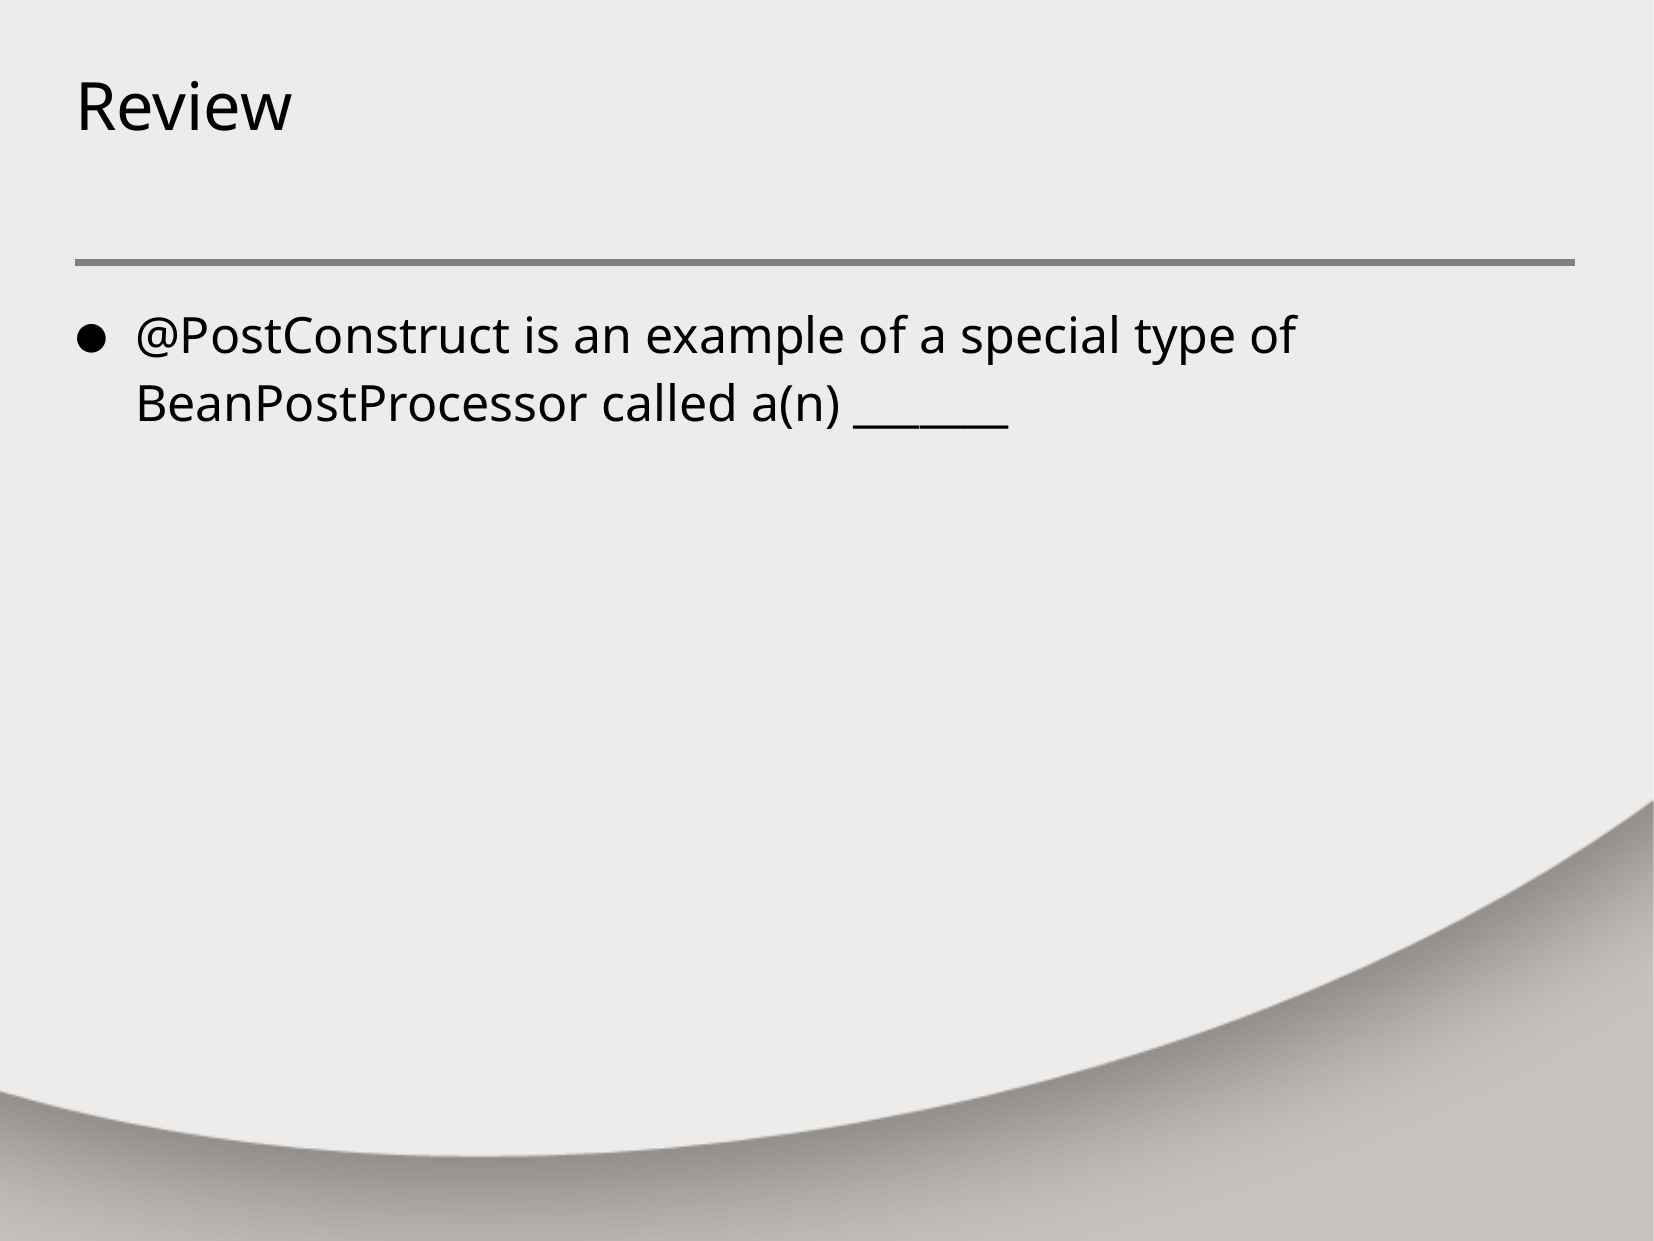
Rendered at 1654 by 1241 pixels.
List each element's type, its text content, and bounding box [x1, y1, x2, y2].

picture [0, 0, 1654, 1241]
title Review [75, 75, 1576, 226]
list @PostConstruct is an example of a special type of BeanPostProcessor called a(n) _______ [75, 300, 1576, 1163]
